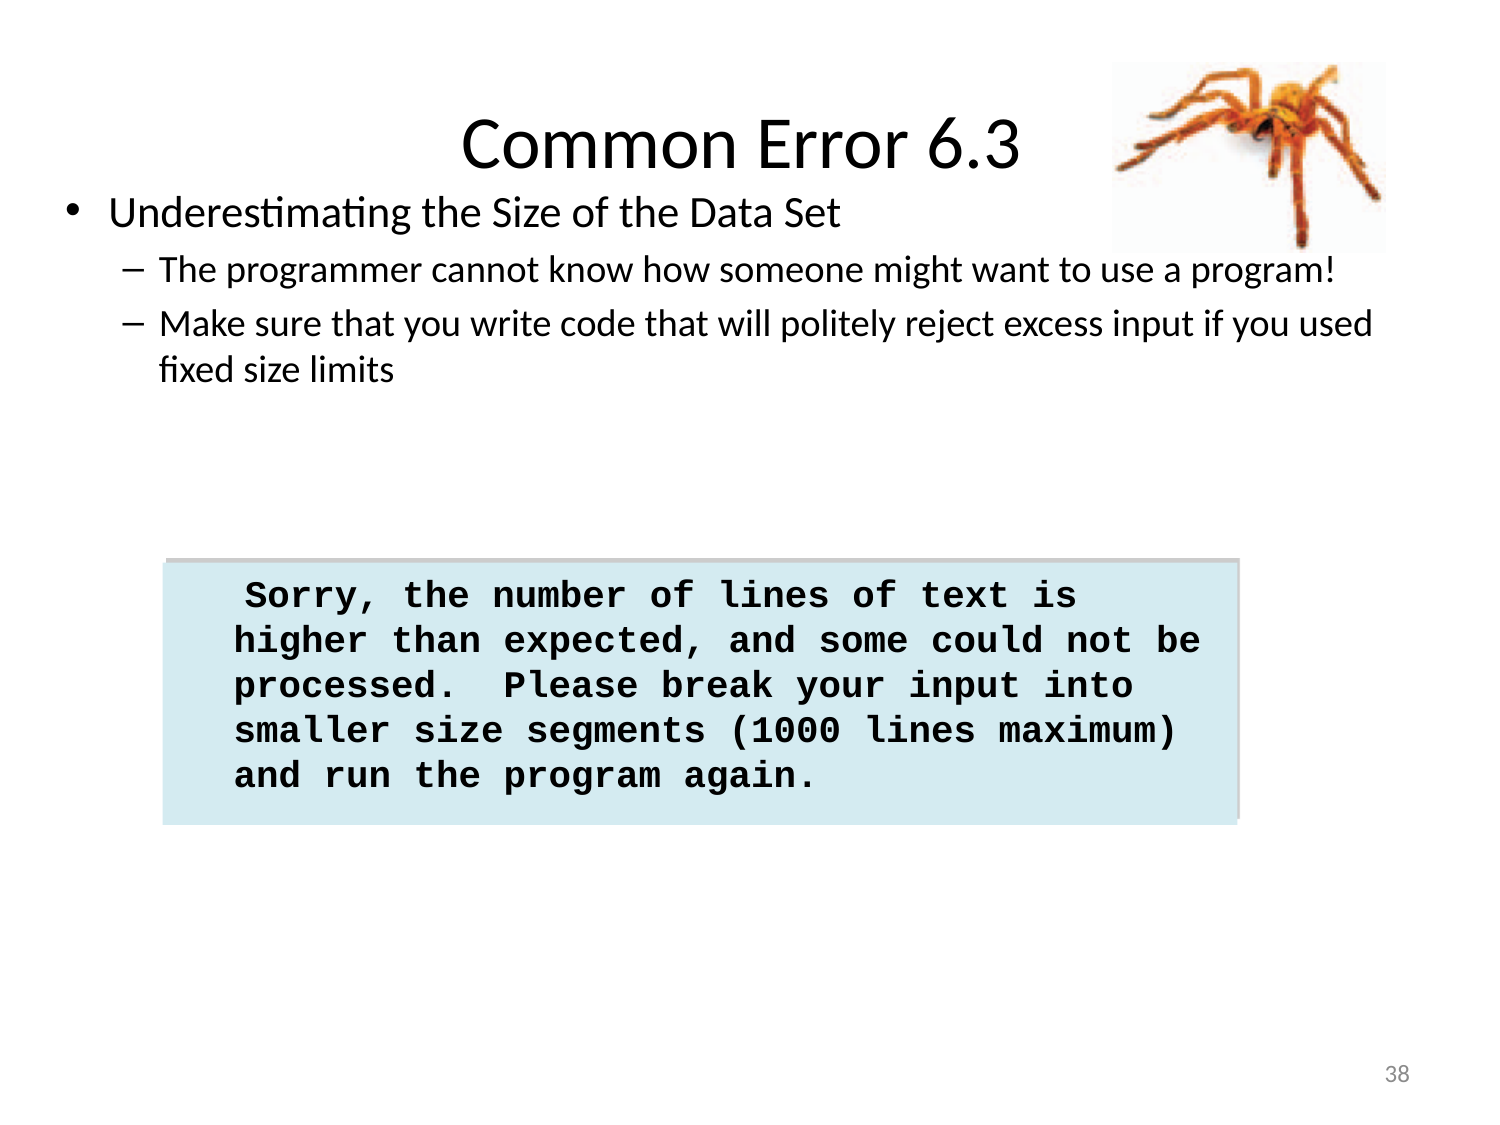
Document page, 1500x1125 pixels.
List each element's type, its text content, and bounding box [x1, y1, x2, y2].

title Common Error 6.3 [75, 45, 1425, 174]
slide_number <number> [1074, 1042, 1425, 1103]
picture [1112, 62, 1386, 174]
text_box Sorry, the number of lines of text is higher than expected, and some could not be processed. Please break your input into smaller size segments (1000 lines maximum) and run the program again. [162, 562, 1238, 825]
list Underestimating the Size of the Data Set The programmer cannot know how someone might want to use a program! Make sure that you write code that will politely reject excess input if you used fixed size limits [50, 174, 1450, 400]
